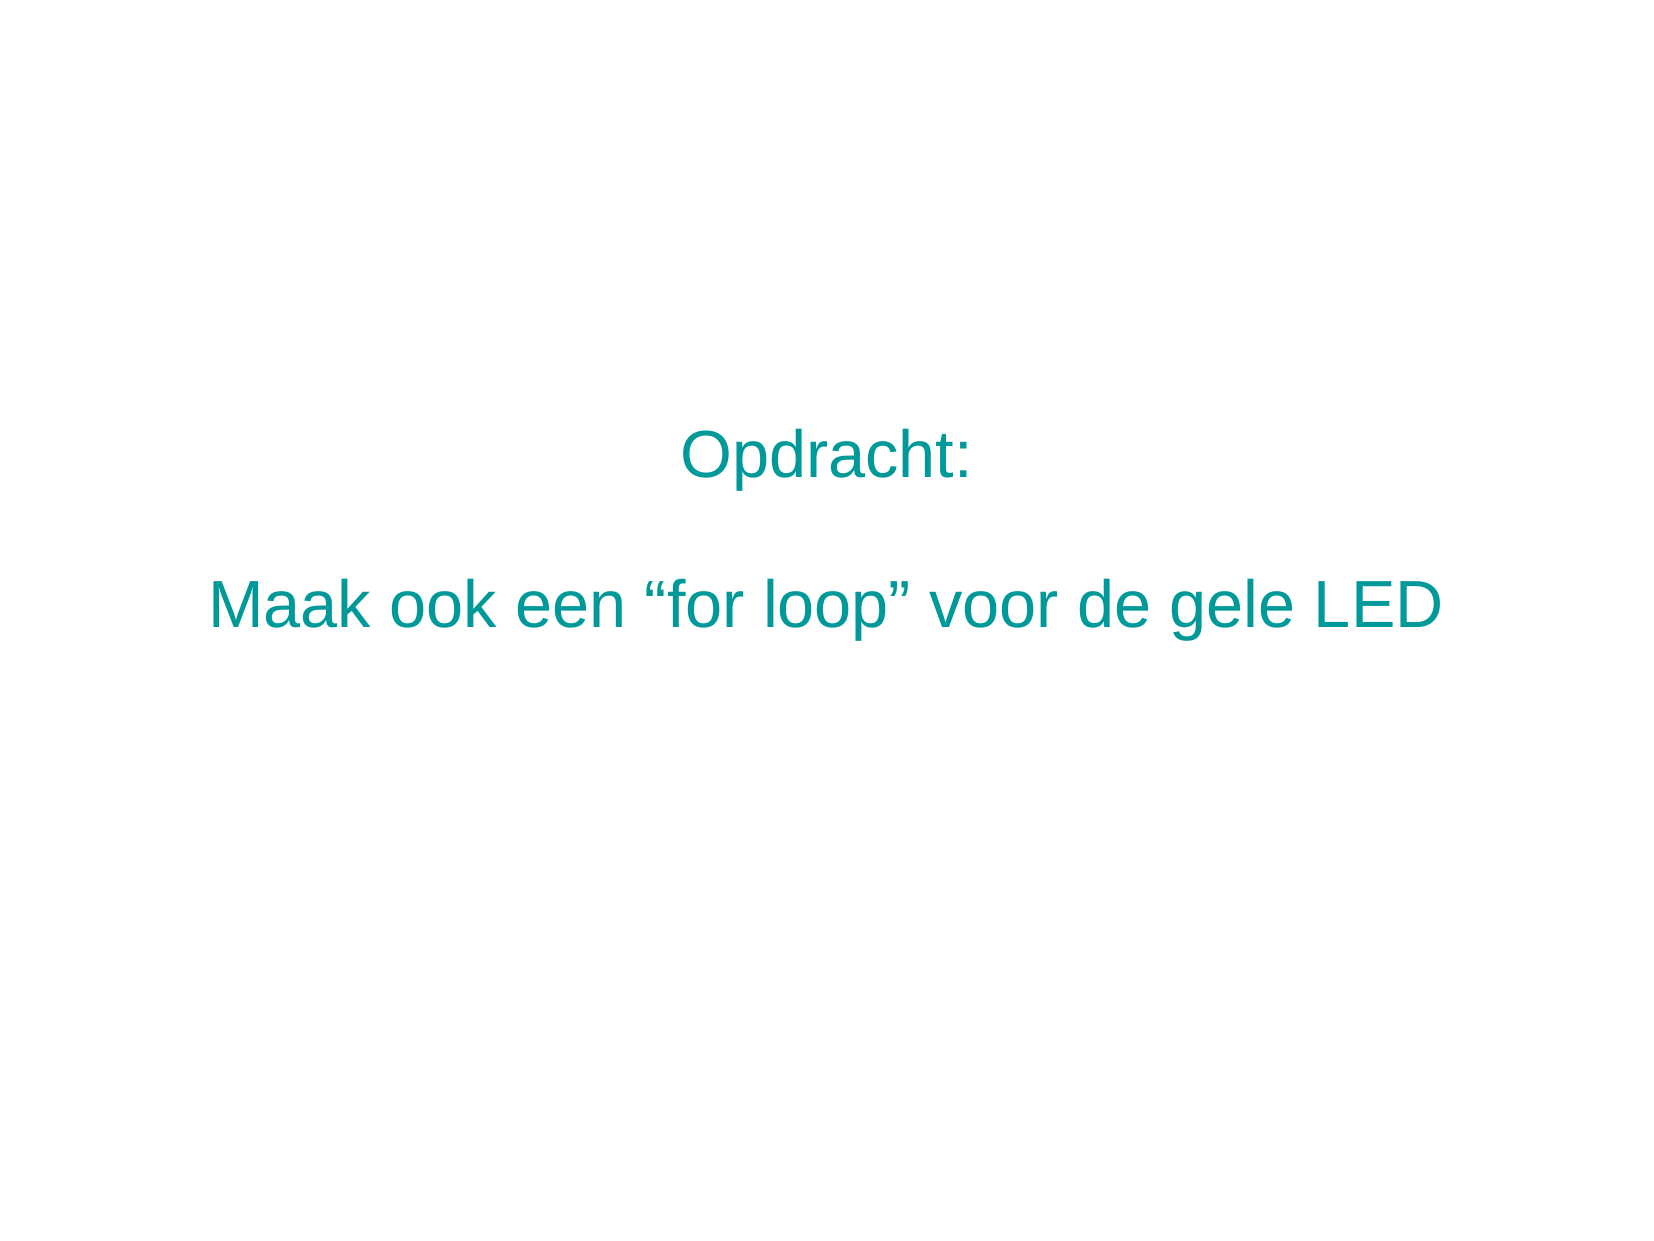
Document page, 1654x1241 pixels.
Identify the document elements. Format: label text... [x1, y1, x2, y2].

subtitle Opdracht: Maak ook een “for loop” voor de gele LED [82, 49, 1571, 1010]
